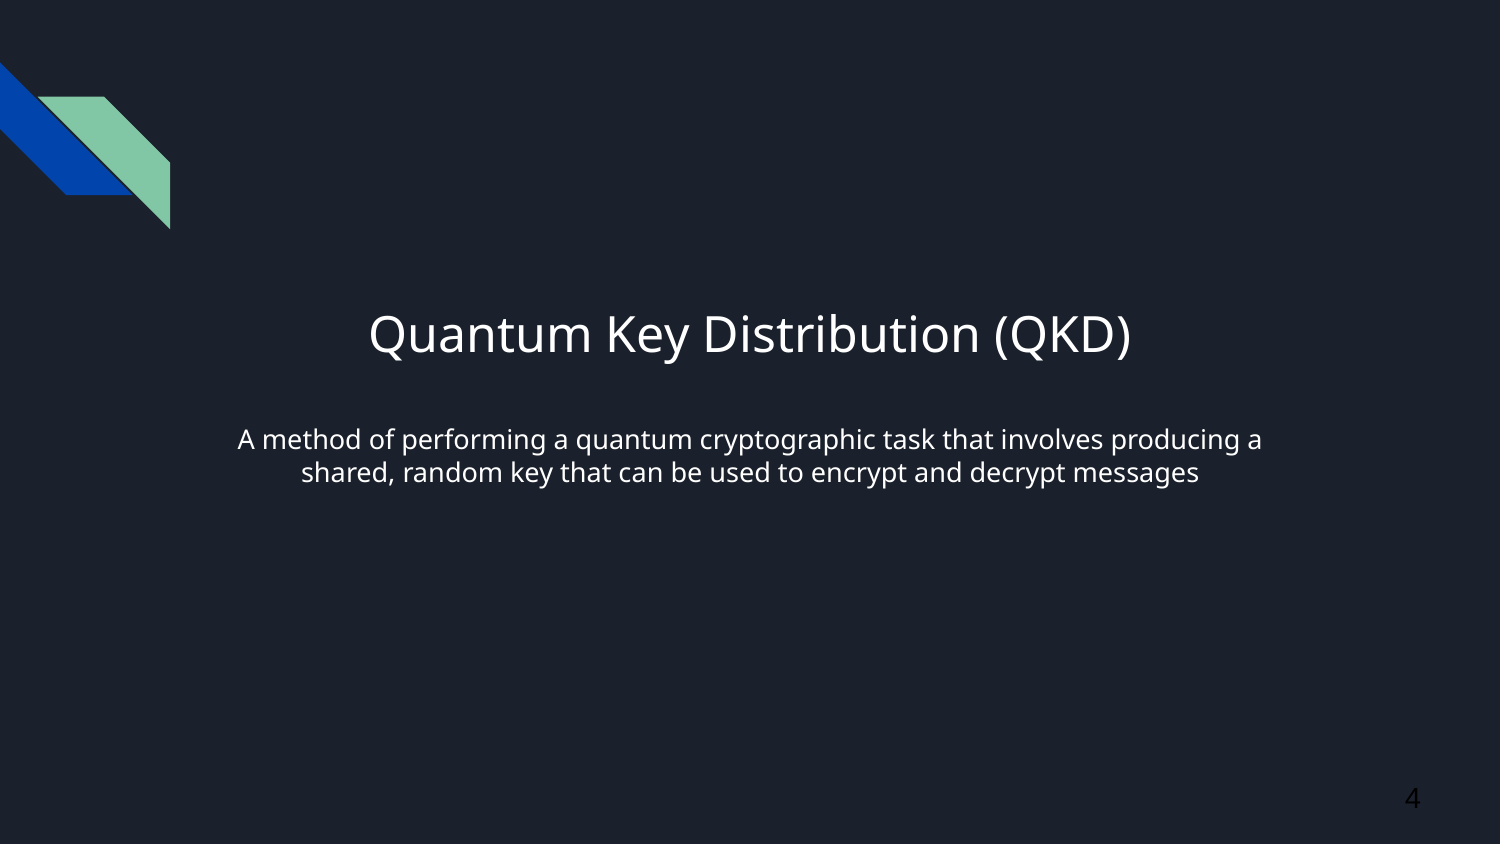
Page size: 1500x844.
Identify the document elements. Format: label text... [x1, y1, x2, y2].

slide_number <number> [1389, 764, 1480, 830]
list A method of performing a quantum cryptographic task that involves producing a shared, random key that can be used to encrypt and decrypt messages [172, 407, 1328, 513]
title Quantum Key Distribution (QKD) [311, 257, 1189, 407]
